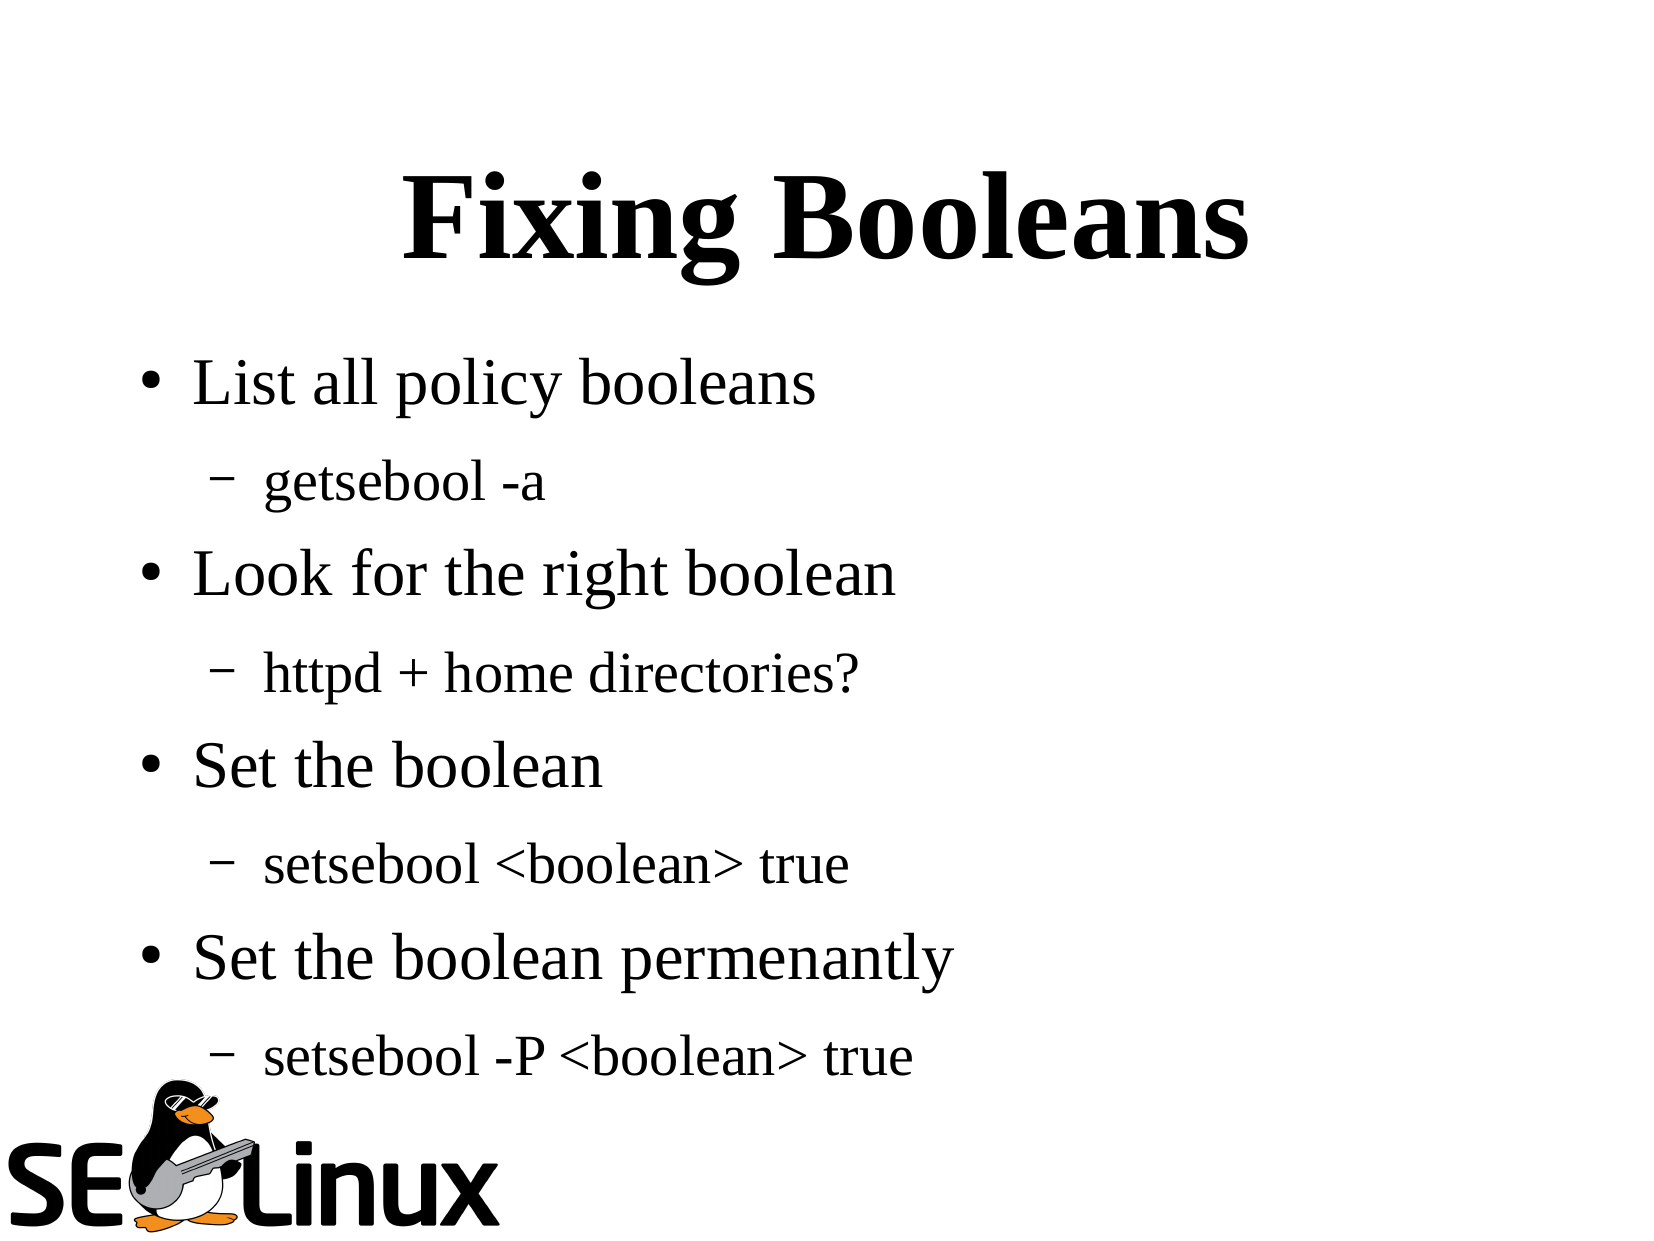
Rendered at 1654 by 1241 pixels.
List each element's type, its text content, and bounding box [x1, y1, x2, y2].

list List all policy booleans getsebool -a Look for the right boolean httpd + home directories? Set the boolean setsebool <boolean> true Set the boolean permenantly setsebool -P <boolean> true [121, 344, 1534, 1126]
picture [0, 919, 526, 1241]
title Fixing Booleans [301, 112, 1352, 320]
